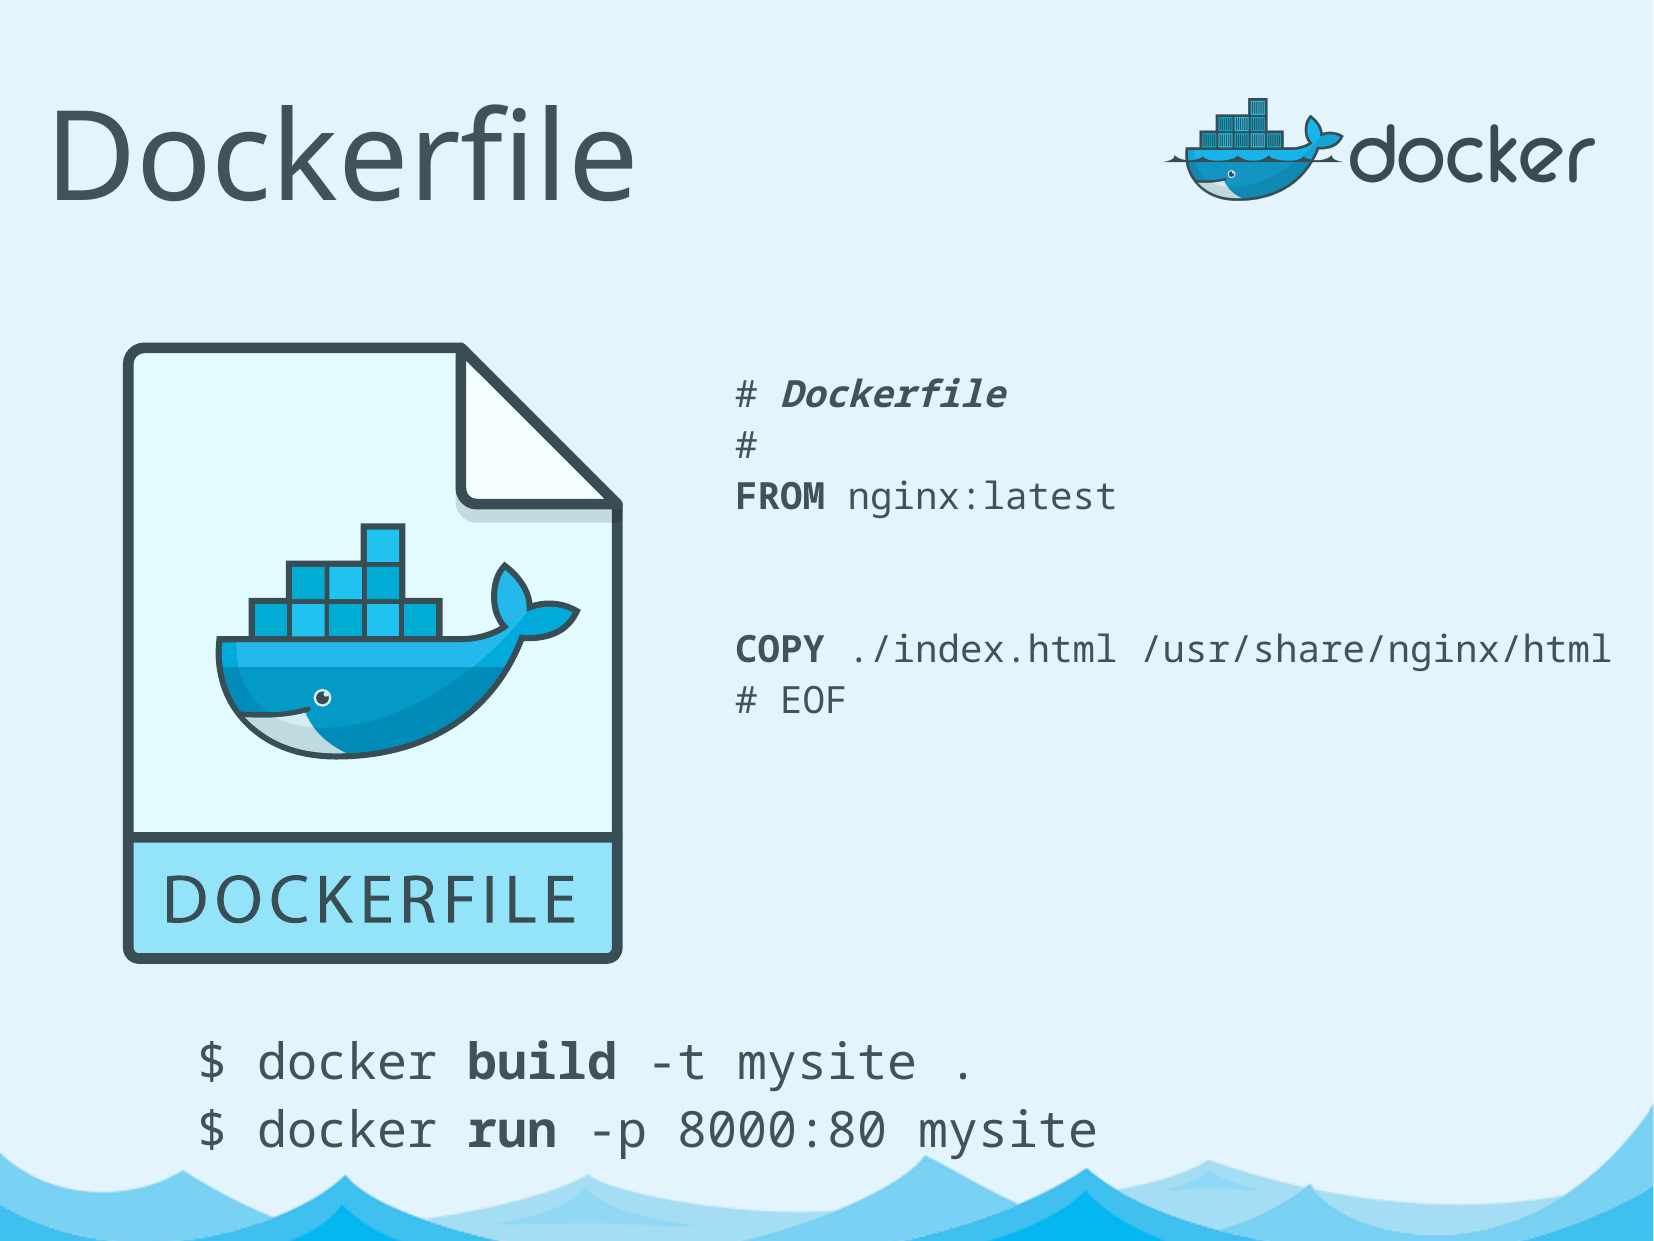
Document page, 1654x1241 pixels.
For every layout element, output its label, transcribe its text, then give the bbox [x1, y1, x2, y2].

picture [122, 342, 623, 964]
text_box Dockerfile [30, 59, 609, 252]
text_box $ docker build -t mysite . $ docker run -p 8000:80 mysite [183, 1018, 1619, 1176]
picture [0, 1101, 1654, 1241]
text_box # Dockerfile # FROM nginx:latest COPY ./index.html /usr/share/nginx/html # EOF [720, 359, 1654, 1028]
picture [1163, 98, 1595, 201]
